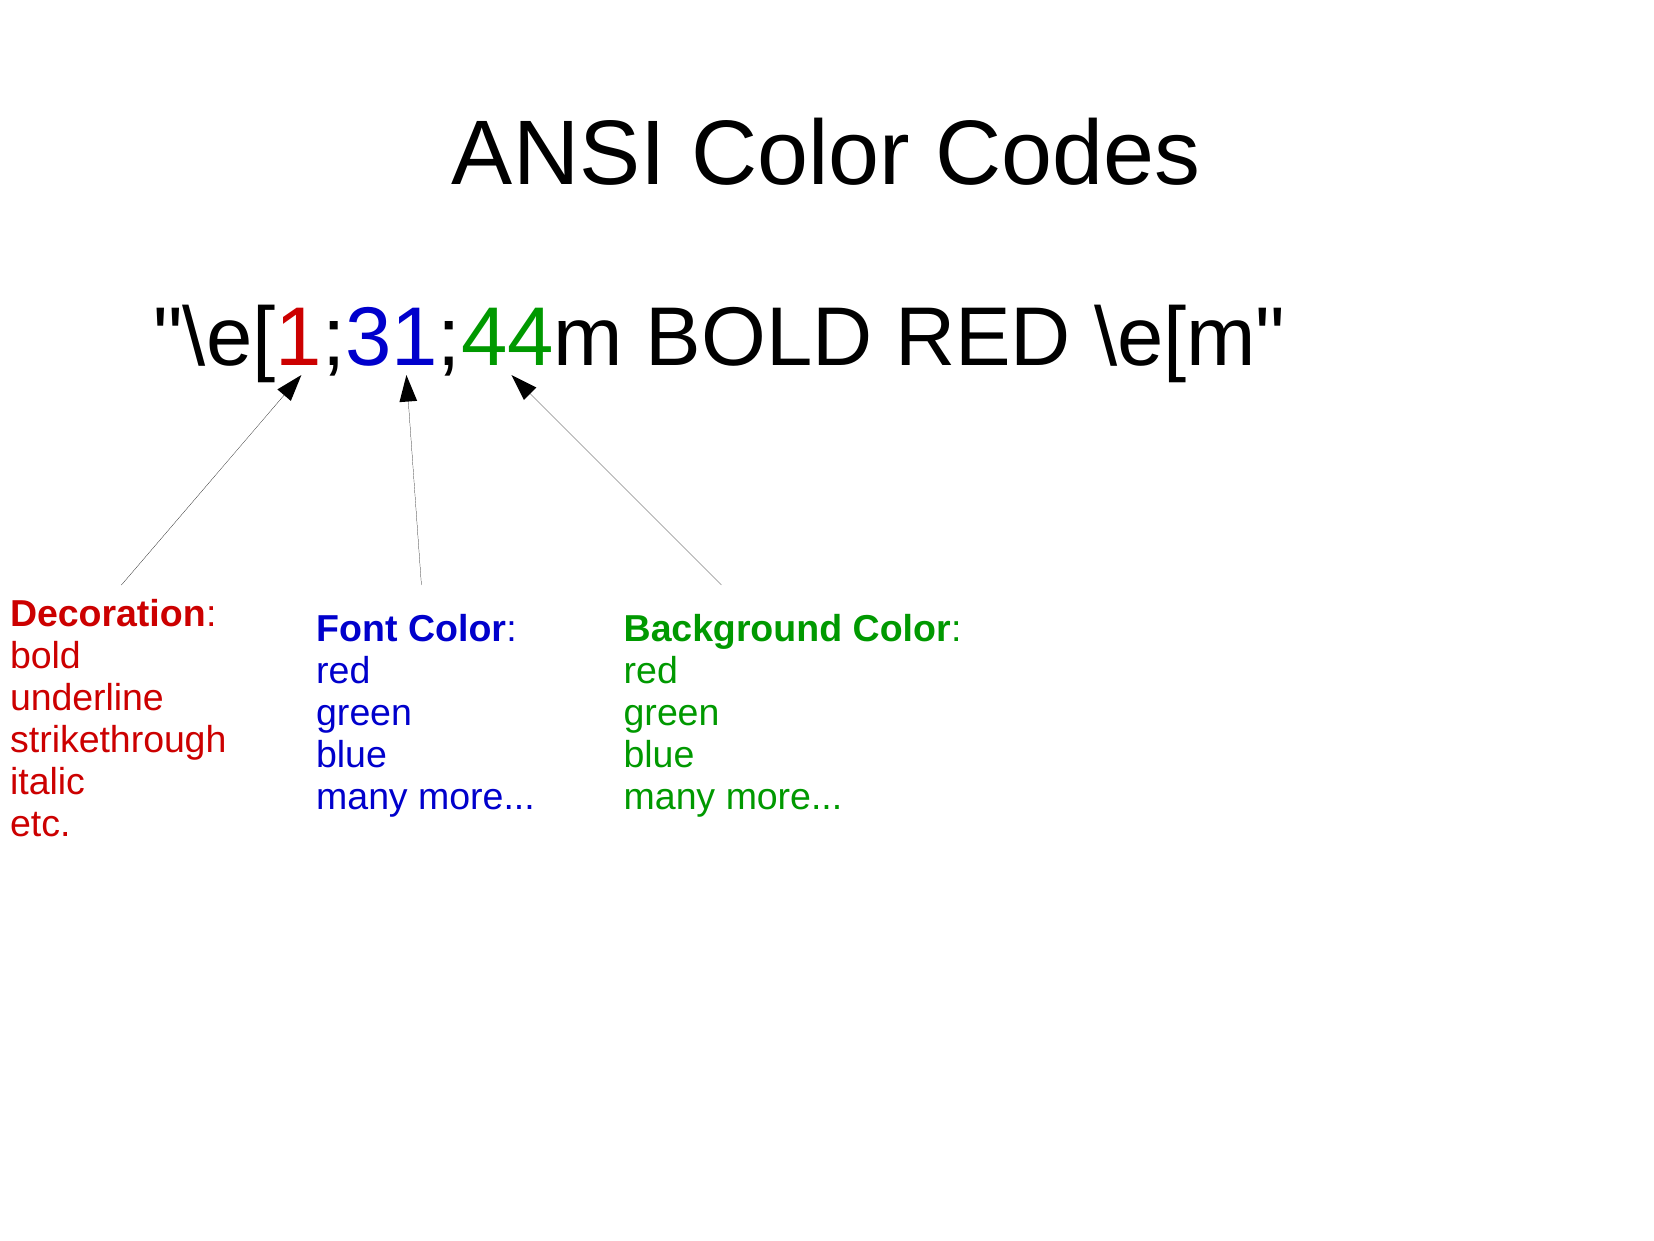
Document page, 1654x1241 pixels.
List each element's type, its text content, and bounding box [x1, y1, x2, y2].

title ANSI Color Codes [82, 49, 1571, 257]
text_box Font Color: red green blue many more... [301, 600, 550, 825]
text_box Background Color: red green blue many more... [609, 600, 977, 826]
text_box Decoration: bold underline strikethrough italic etc. [0, 585, 242, 852]
list "\e[1;31;44m BOLD RED \e[m" [82, 290, 1571, 421]
